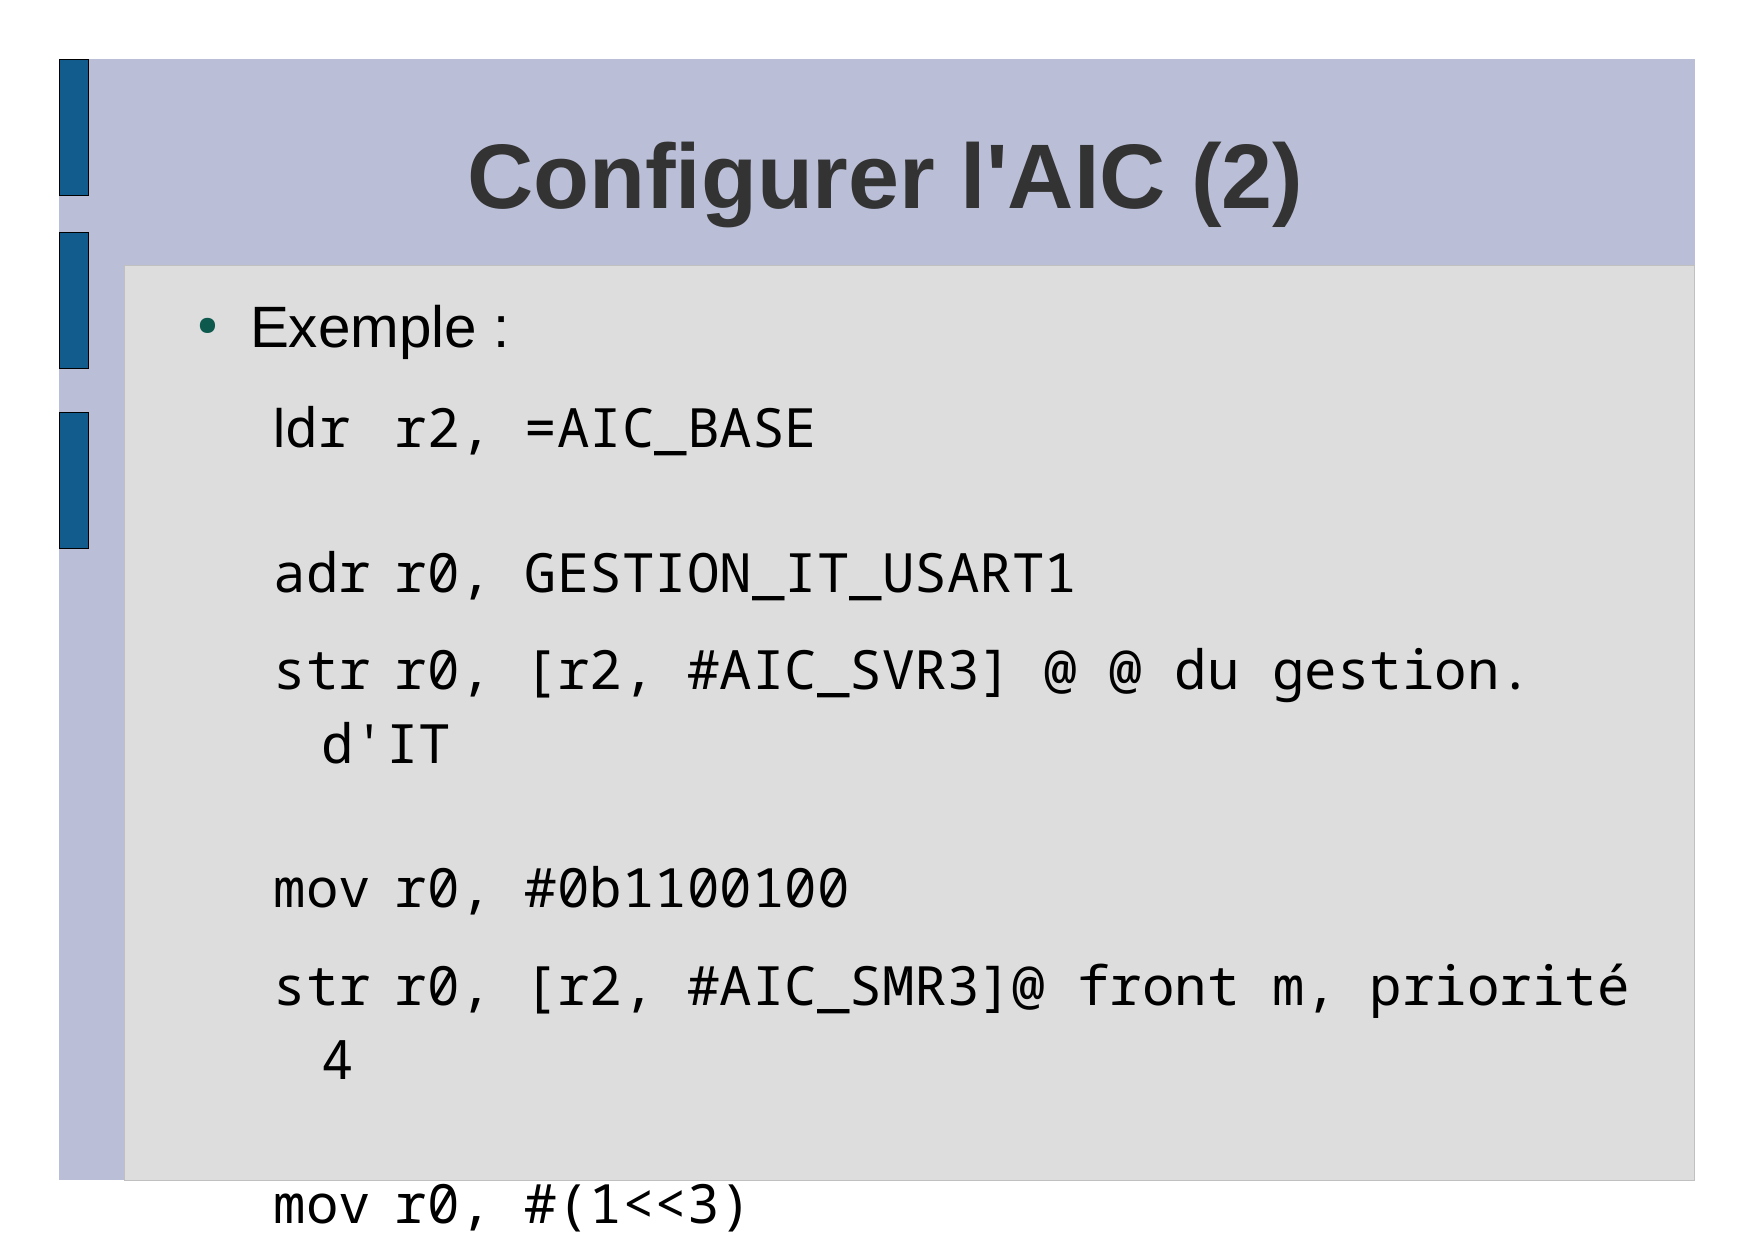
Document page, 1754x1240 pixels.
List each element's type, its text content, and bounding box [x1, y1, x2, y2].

title Configurer l'AIC (2) [118, 88, 1654, 266]
list Exemple : ldr r2, =AIC_BASE adr r0, GESTION_IT_USART1 str r0, [r2, #AIC_SVR3] @ @ du gestion. d'IT mov r0, #0b1100100 str r0, [r2, #AIC_SMR3]@ front m, priorité 4 mov r0, #(1<<3) str r0, [r2, #AIC_IECR] @ autorisation d'IT USART [179, 295, 1684, 1180]
